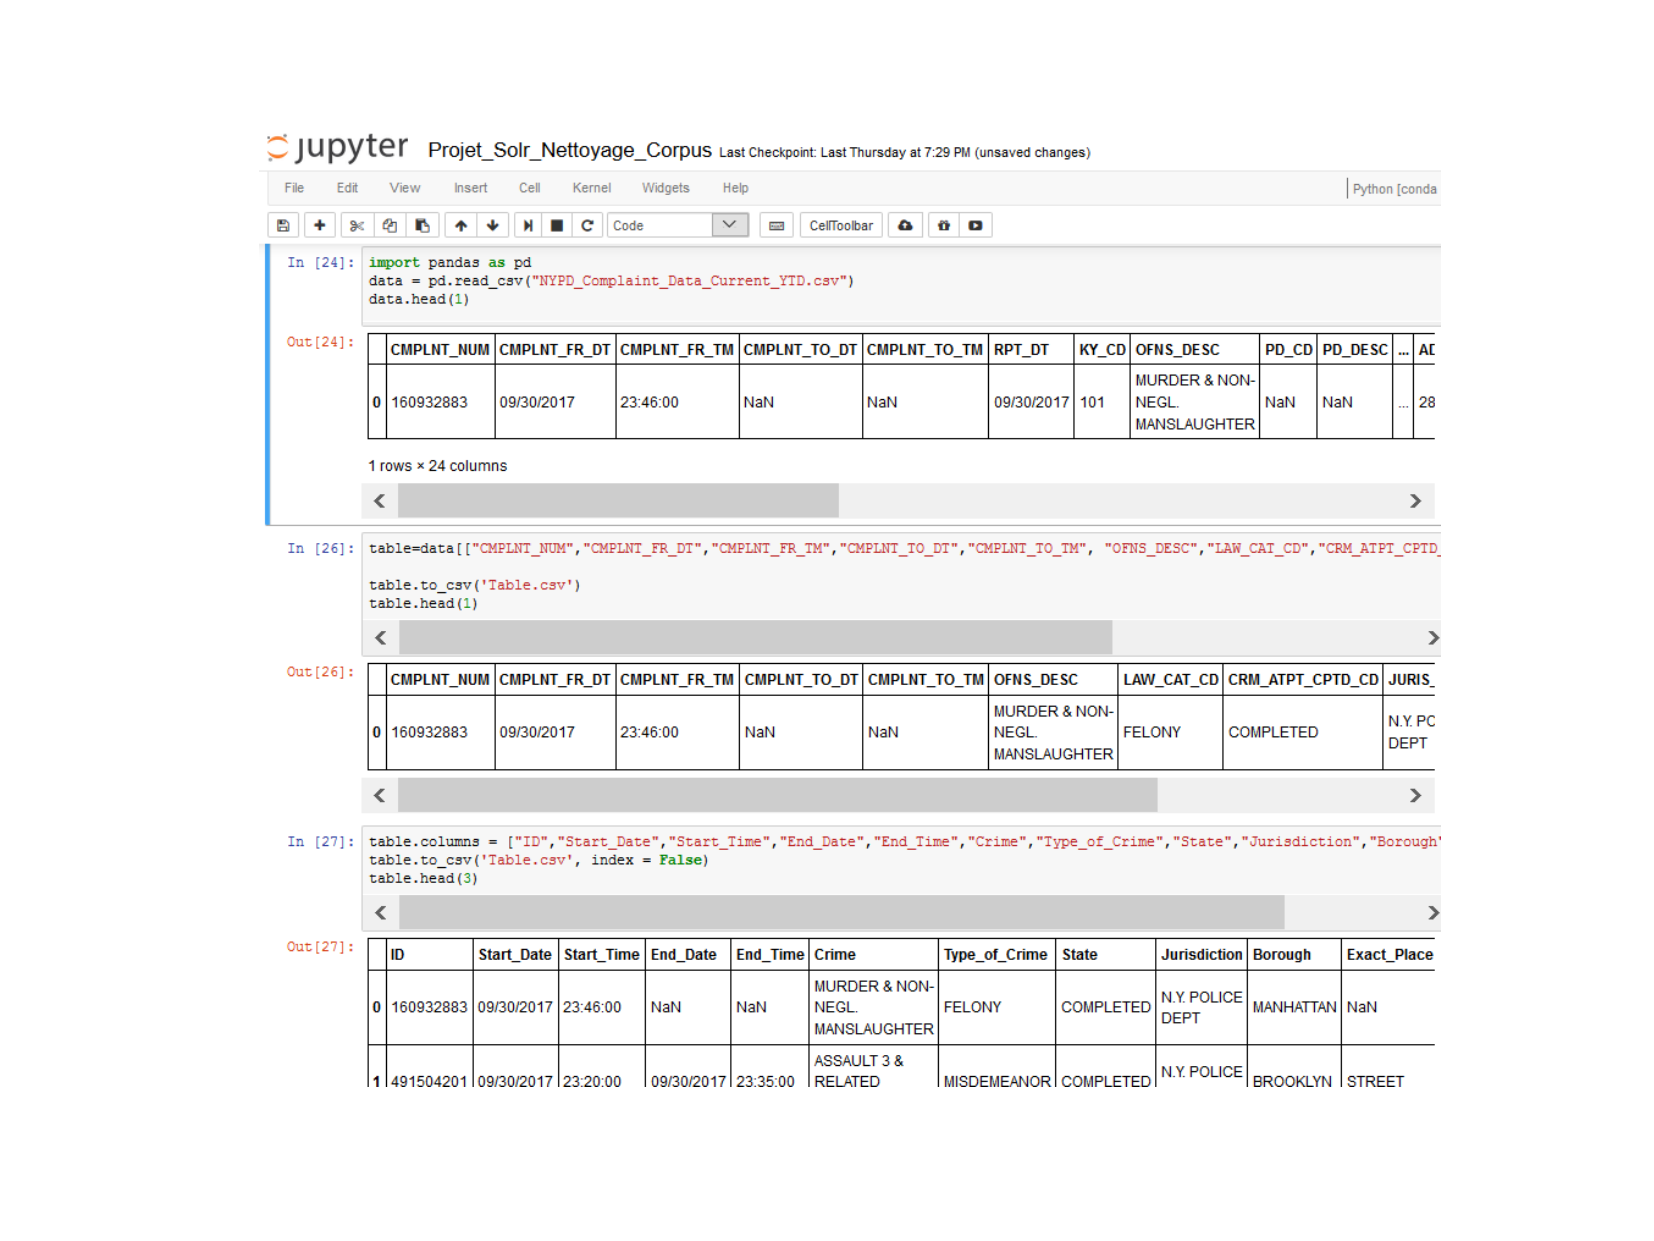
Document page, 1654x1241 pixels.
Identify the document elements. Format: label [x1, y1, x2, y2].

picture [259, 129, 1441, 1087]
